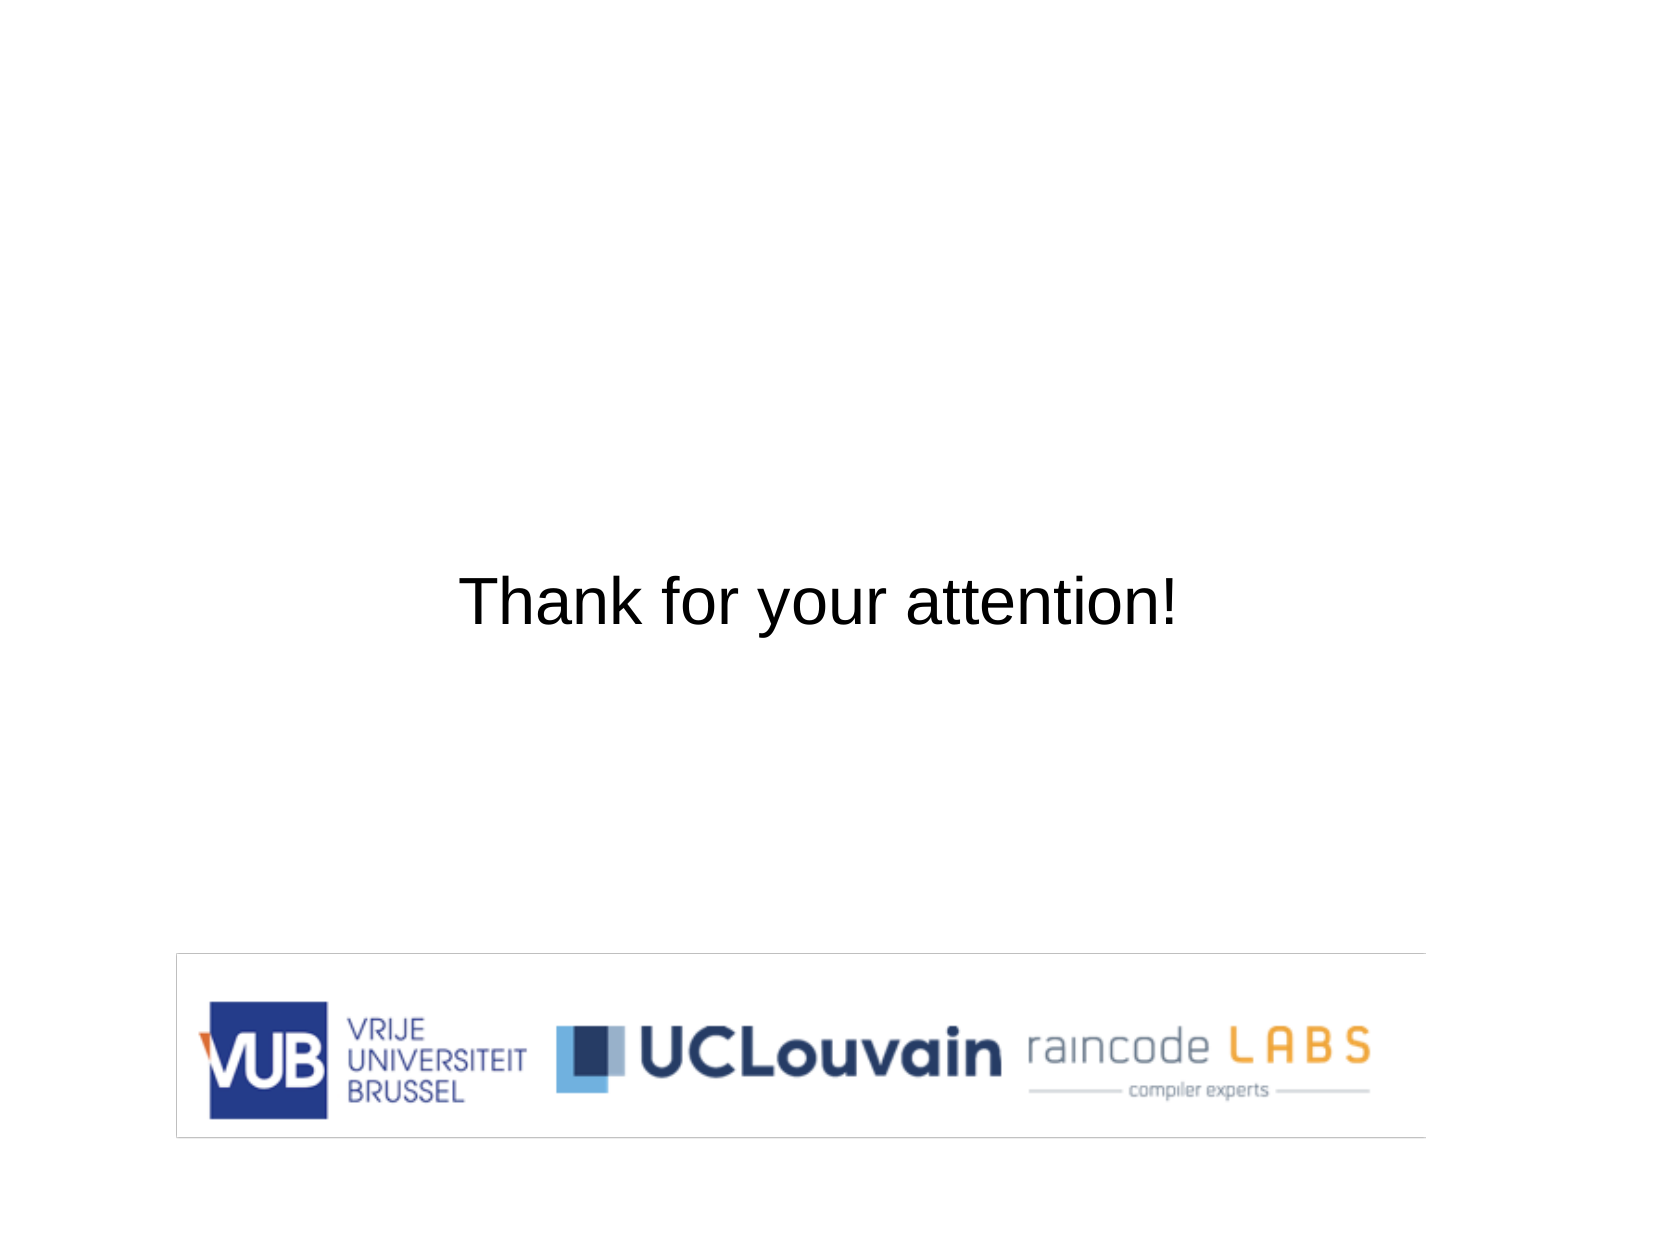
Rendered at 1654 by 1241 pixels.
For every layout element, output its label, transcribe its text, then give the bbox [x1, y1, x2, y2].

picture [175, 952, 1426, 1141]
subtitle Thank for your attention! [75, 300, 1564, 903]
